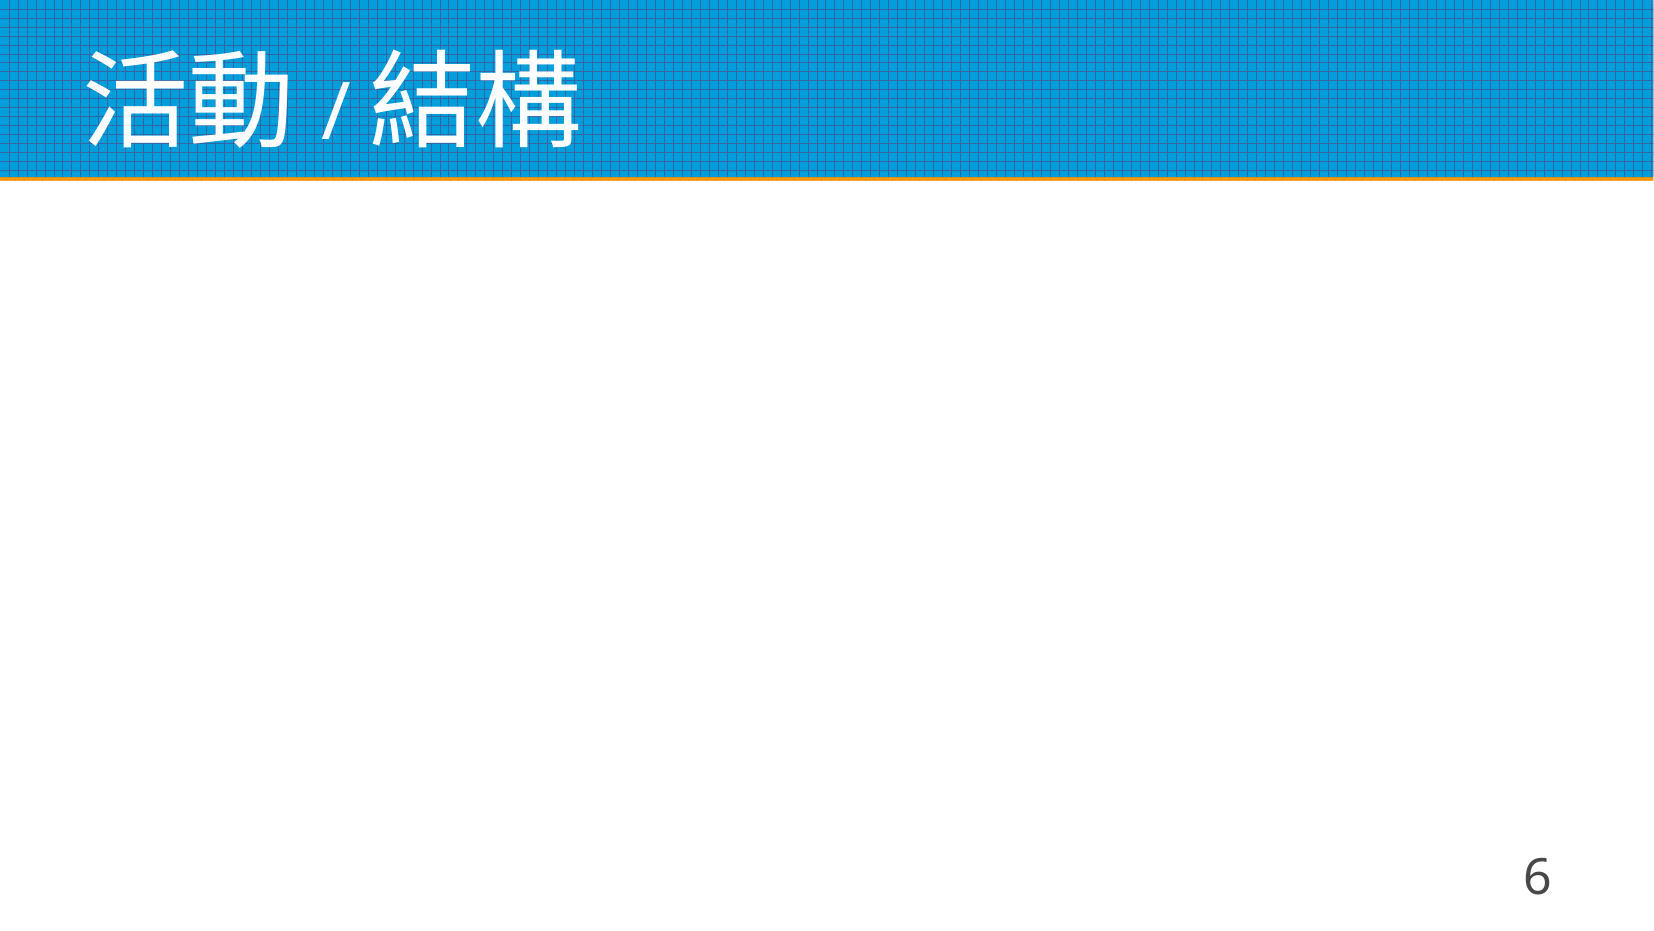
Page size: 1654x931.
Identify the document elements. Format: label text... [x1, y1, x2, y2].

title 活動/結構 [82, 14, 1571, 171]
